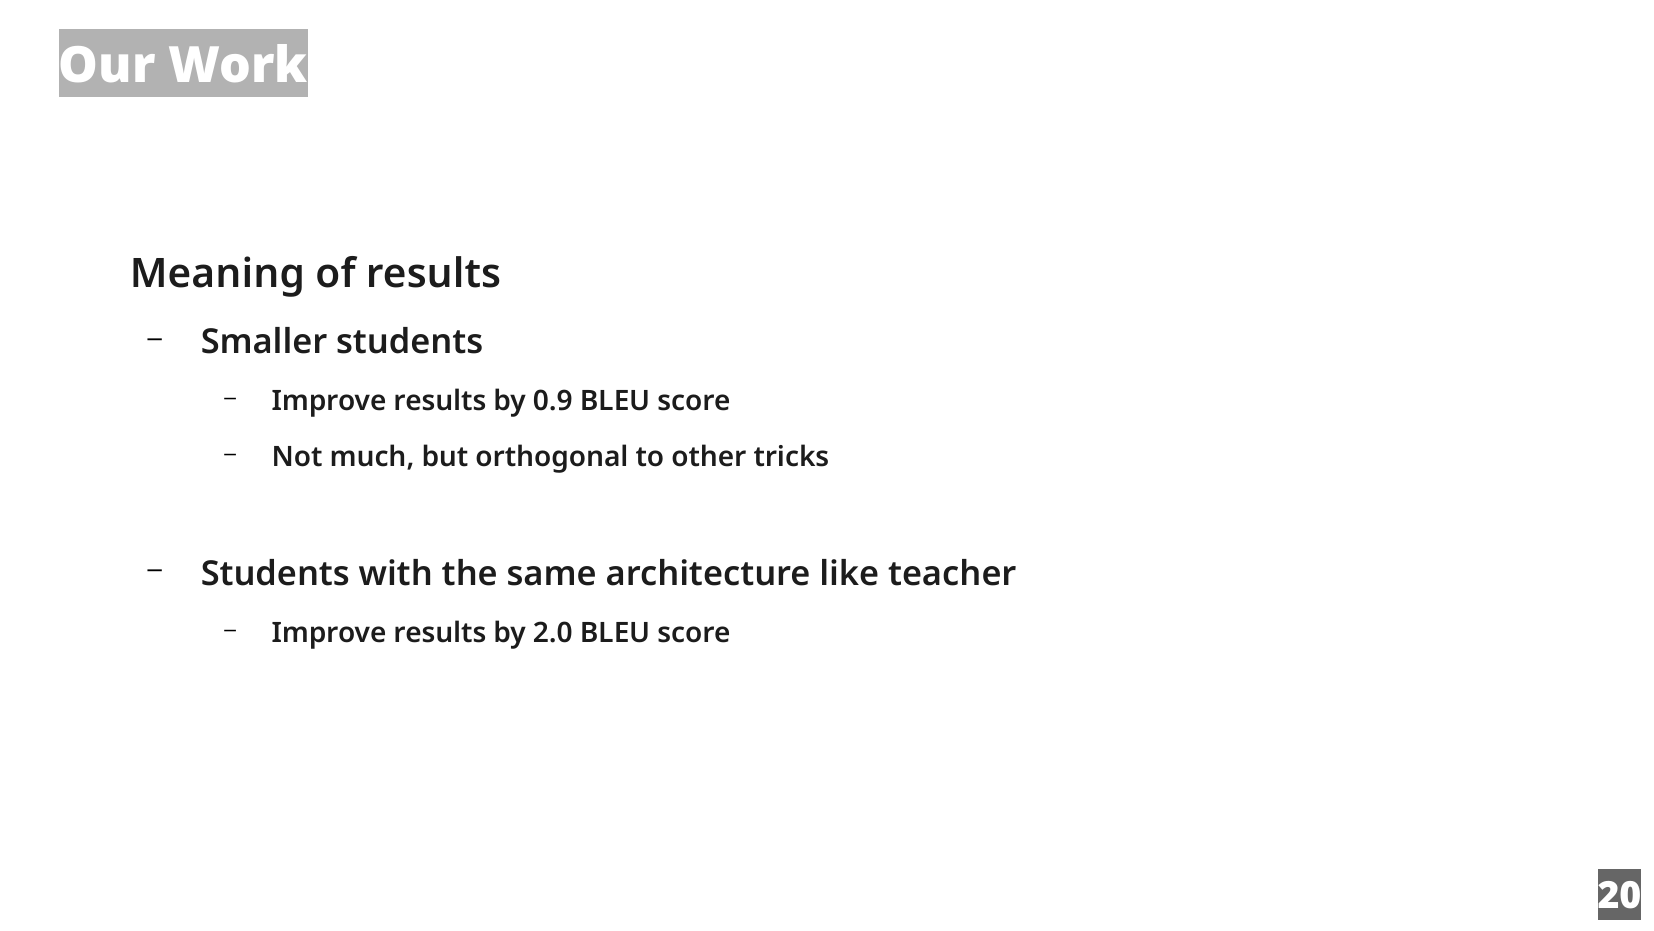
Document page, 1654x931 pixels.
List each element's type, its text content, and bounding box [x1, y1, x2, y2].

title Our Work [59, 0, 1595, 98]
list Meaning of results Smaller students Improve results by 0.9 BLEU score Not much, but orthogonal to other tricks Students with the same architecture like teacher Improve results by 2.0 BLEU score [59, 243, 1565, 820]
